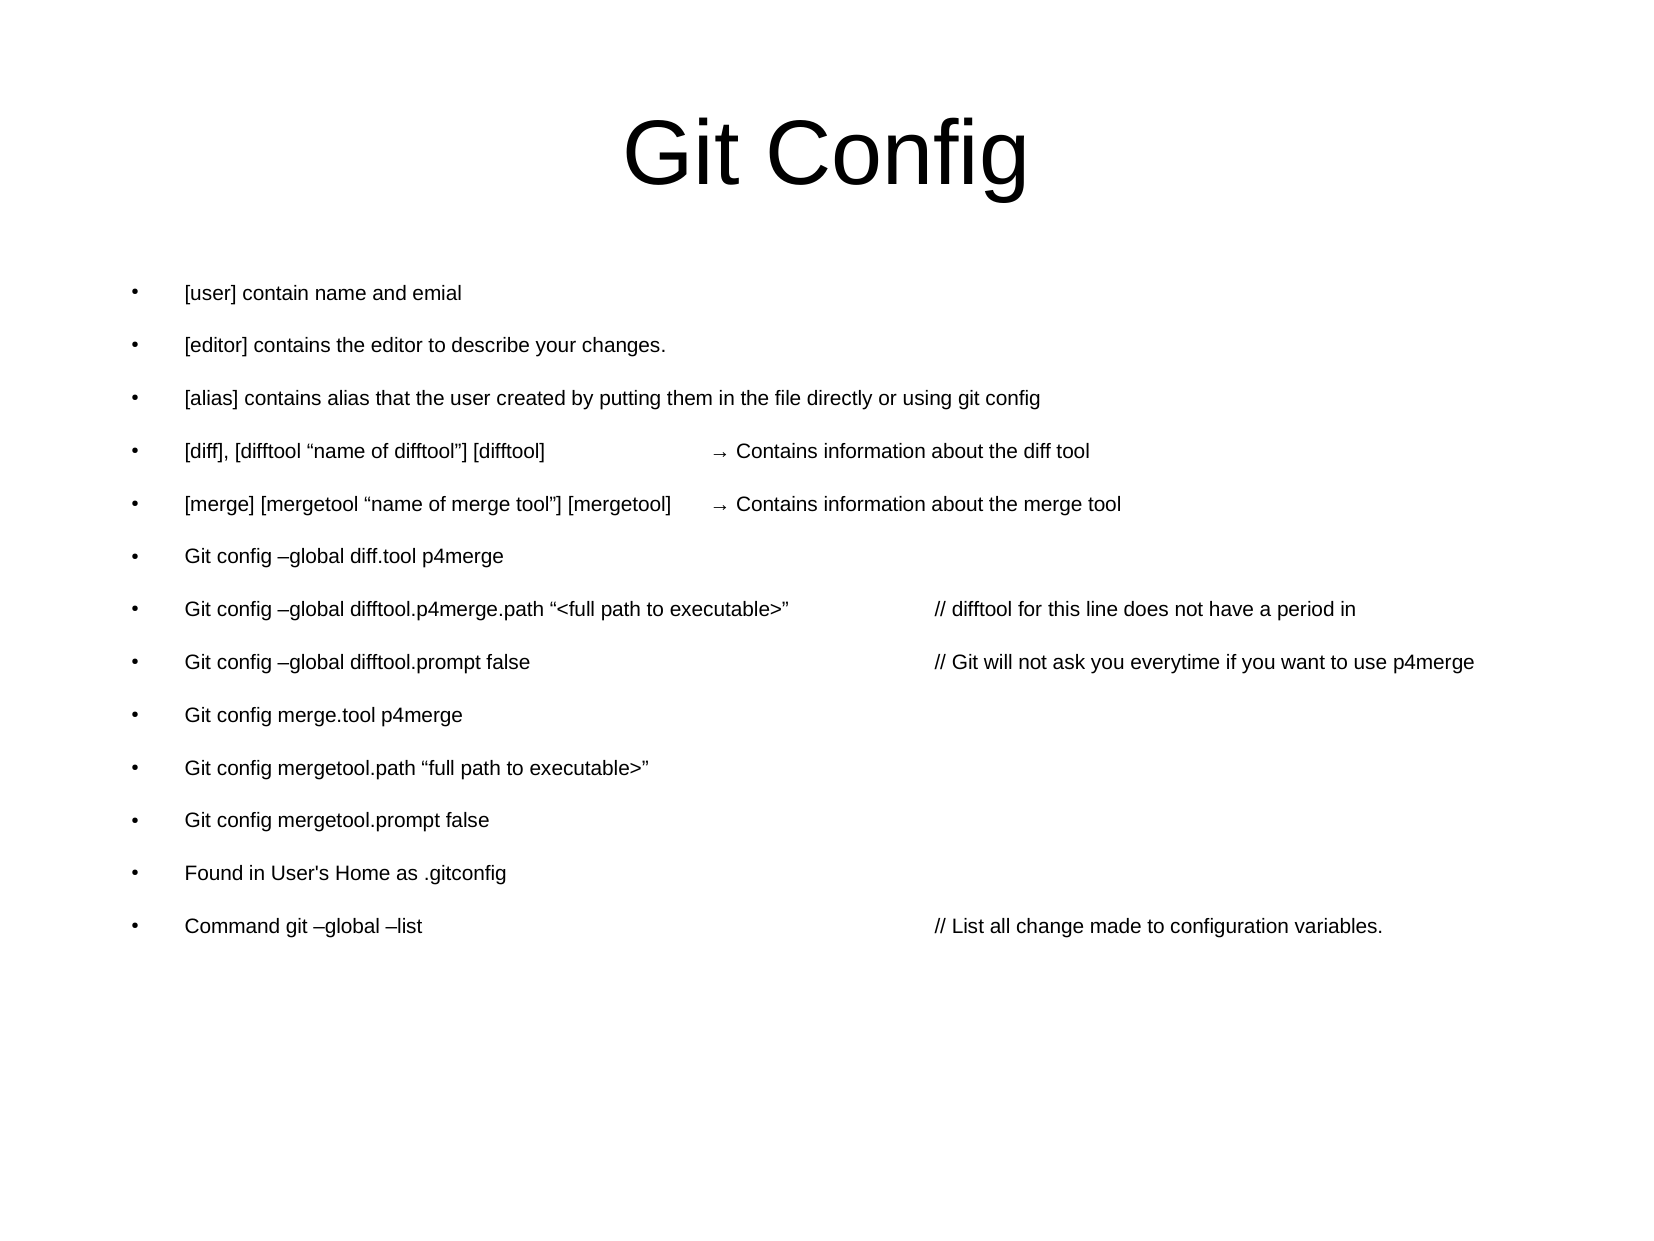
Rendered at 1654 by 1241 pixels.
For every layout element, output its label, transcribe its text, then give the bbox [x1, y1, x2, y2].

title Git Config [82, 49, 1571, 257]
list [user] contain name and emial [editor] contains the editor to describe your changes. [alias] contains alias that the user created by putting them in the file directly or using git config [diff], [difftool “name of difftool”] [difftool] → Contains information about the diff tool [merge] [mergetool “name of merge tool”] [mergetool] → Contains information about the merge tool Git config –global diff.tool p4merge Git config –global difftool.p4merge.path “<full path to executable>” // difftool for this line does not have a period in Git config –global difftool.prompt false // Git will not ask you everytime if you want to use p4merge Git config merge.tool p4merge Git config mergetool.path “full path to executable>” Git config mergetool.prompt false Found in User's Home as .gitconfig Command git –global –list // List all change made to configuration variables. [113, 281, 1602, 1001]
